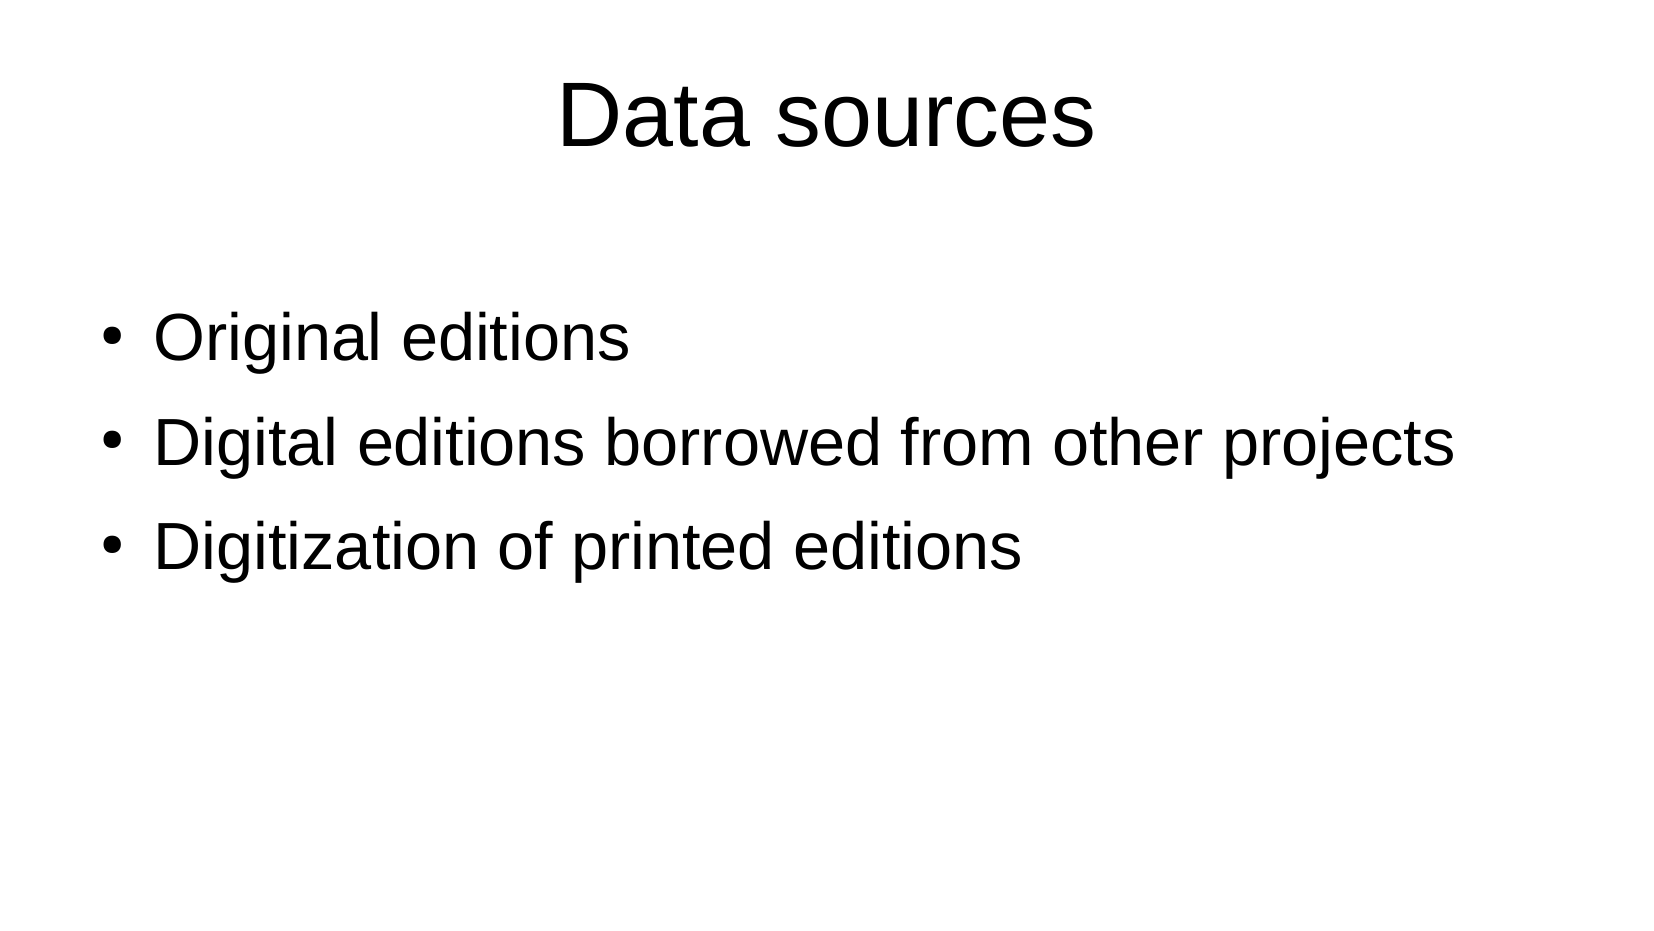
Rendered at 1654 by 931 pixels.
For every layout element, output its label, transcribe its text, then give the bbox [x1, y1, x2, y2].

list Original editions Digital editions borrowed from other projects Digitization of printed editions [82, 300, 1571, 840]
title Data sources [82, 37, 1571, 193]
